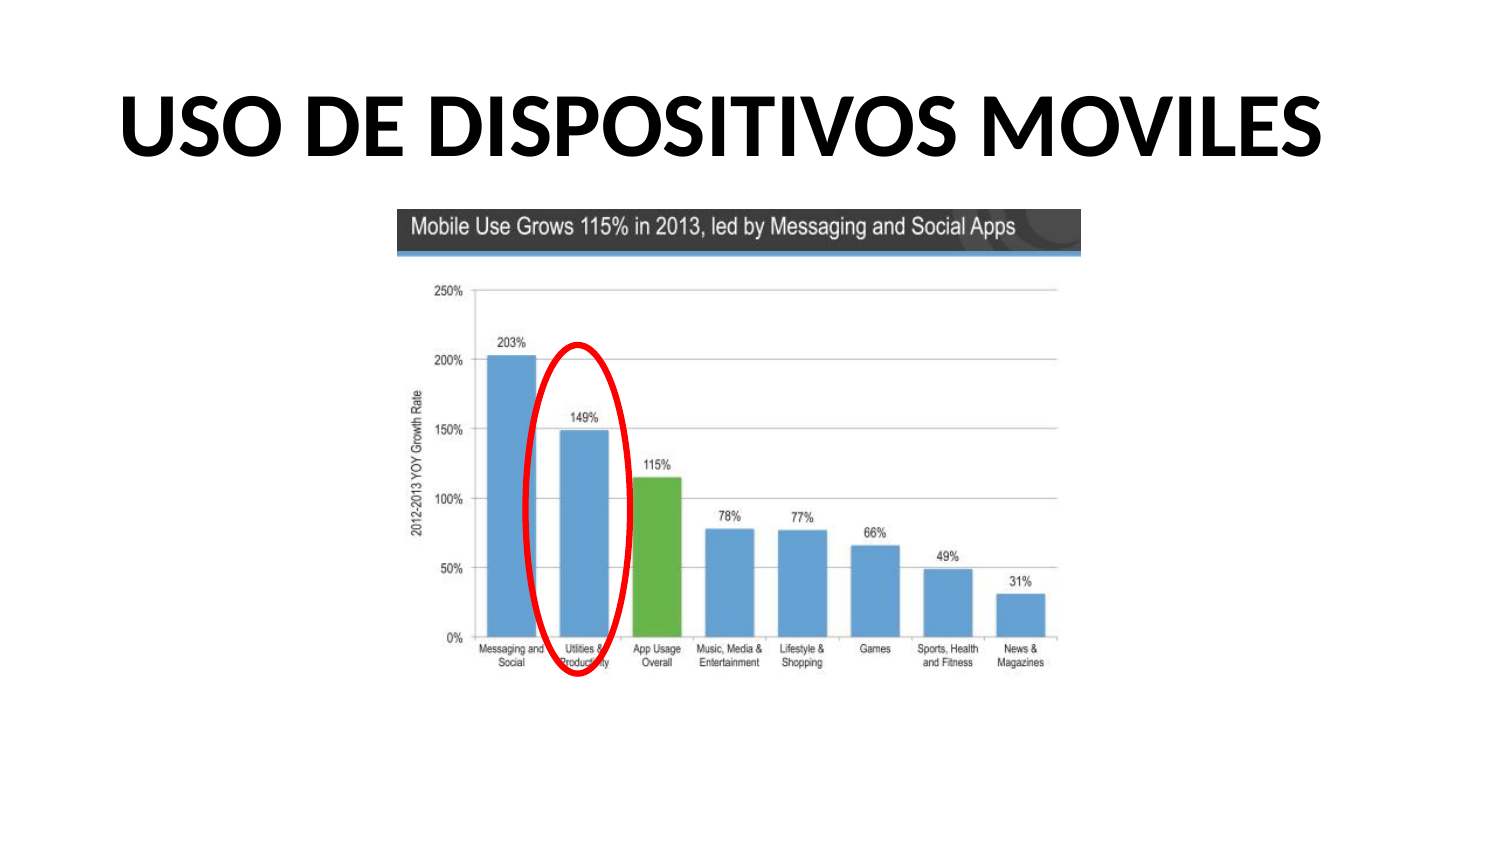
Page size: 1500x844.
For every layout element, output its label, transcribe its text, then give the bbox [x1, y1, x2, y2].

picture [397, 209, 1081, 678]
title USO DE DISPOSITIVOS MOVILES [103, 45, 1397, 209]
